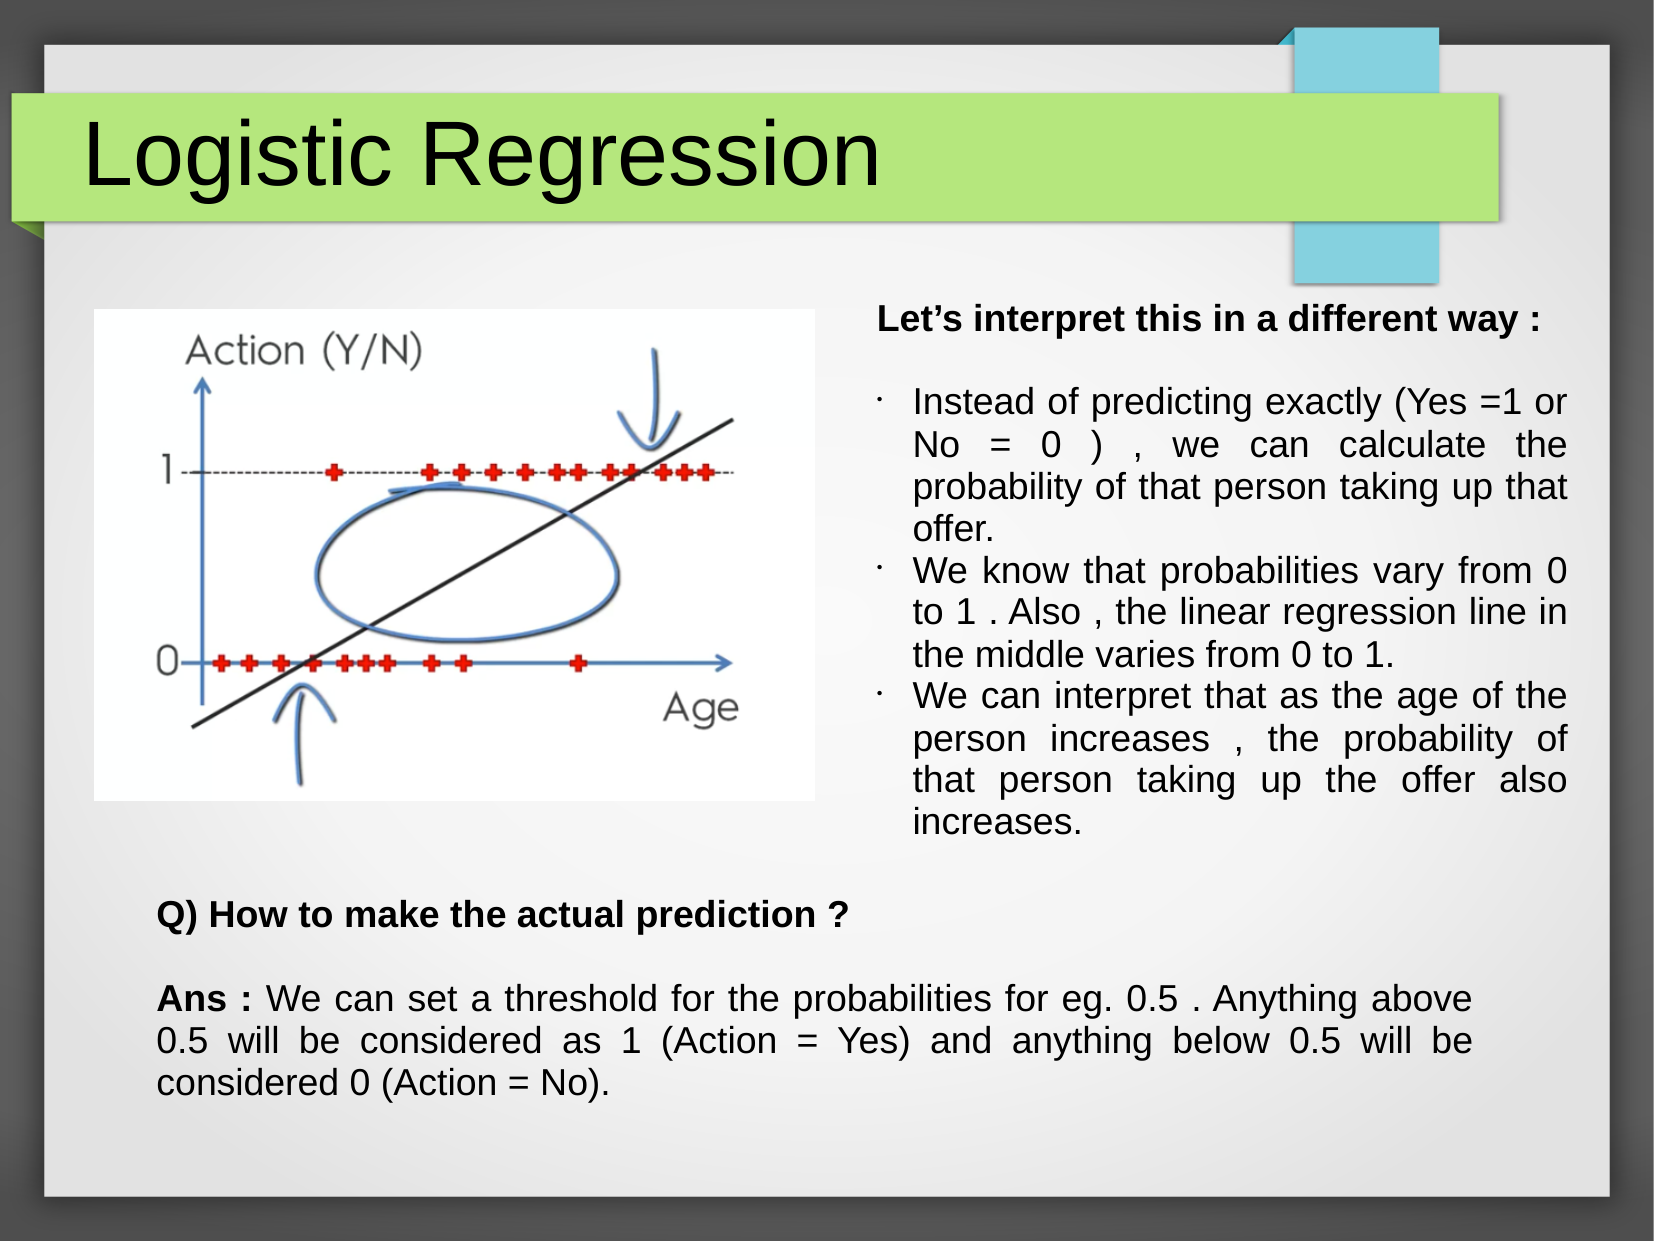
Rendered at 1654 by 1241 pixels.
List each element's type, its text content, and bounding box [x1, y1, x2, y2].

title Logistic Regression [82, 94, 1264, 213]
text_box Q) How to make the actual prediction ? Ans : We can set a threshold for the probabilities for eg. 0.5 . Anything above 0.5 will be considered as 1 (Action = Yes) and anything below 0.5 will be considered 0 (Action = No). [141, 885, 1489, 1111]
text_box Let’s interpret this in a different way : Instead of predicting exactly (Yes =1 or No = 0 ) , we can calculate the probability of that person taking up that offer. We know that probabilities vary from 0 to 1 . Also , the linear regression line in the middle varies from 0 to 1. We can interpret that as the age of the person increases , the probability of that person taking up the offer also increases. [862, 289, 1583, 851]
picture [0, 0, 1654, 1241]
